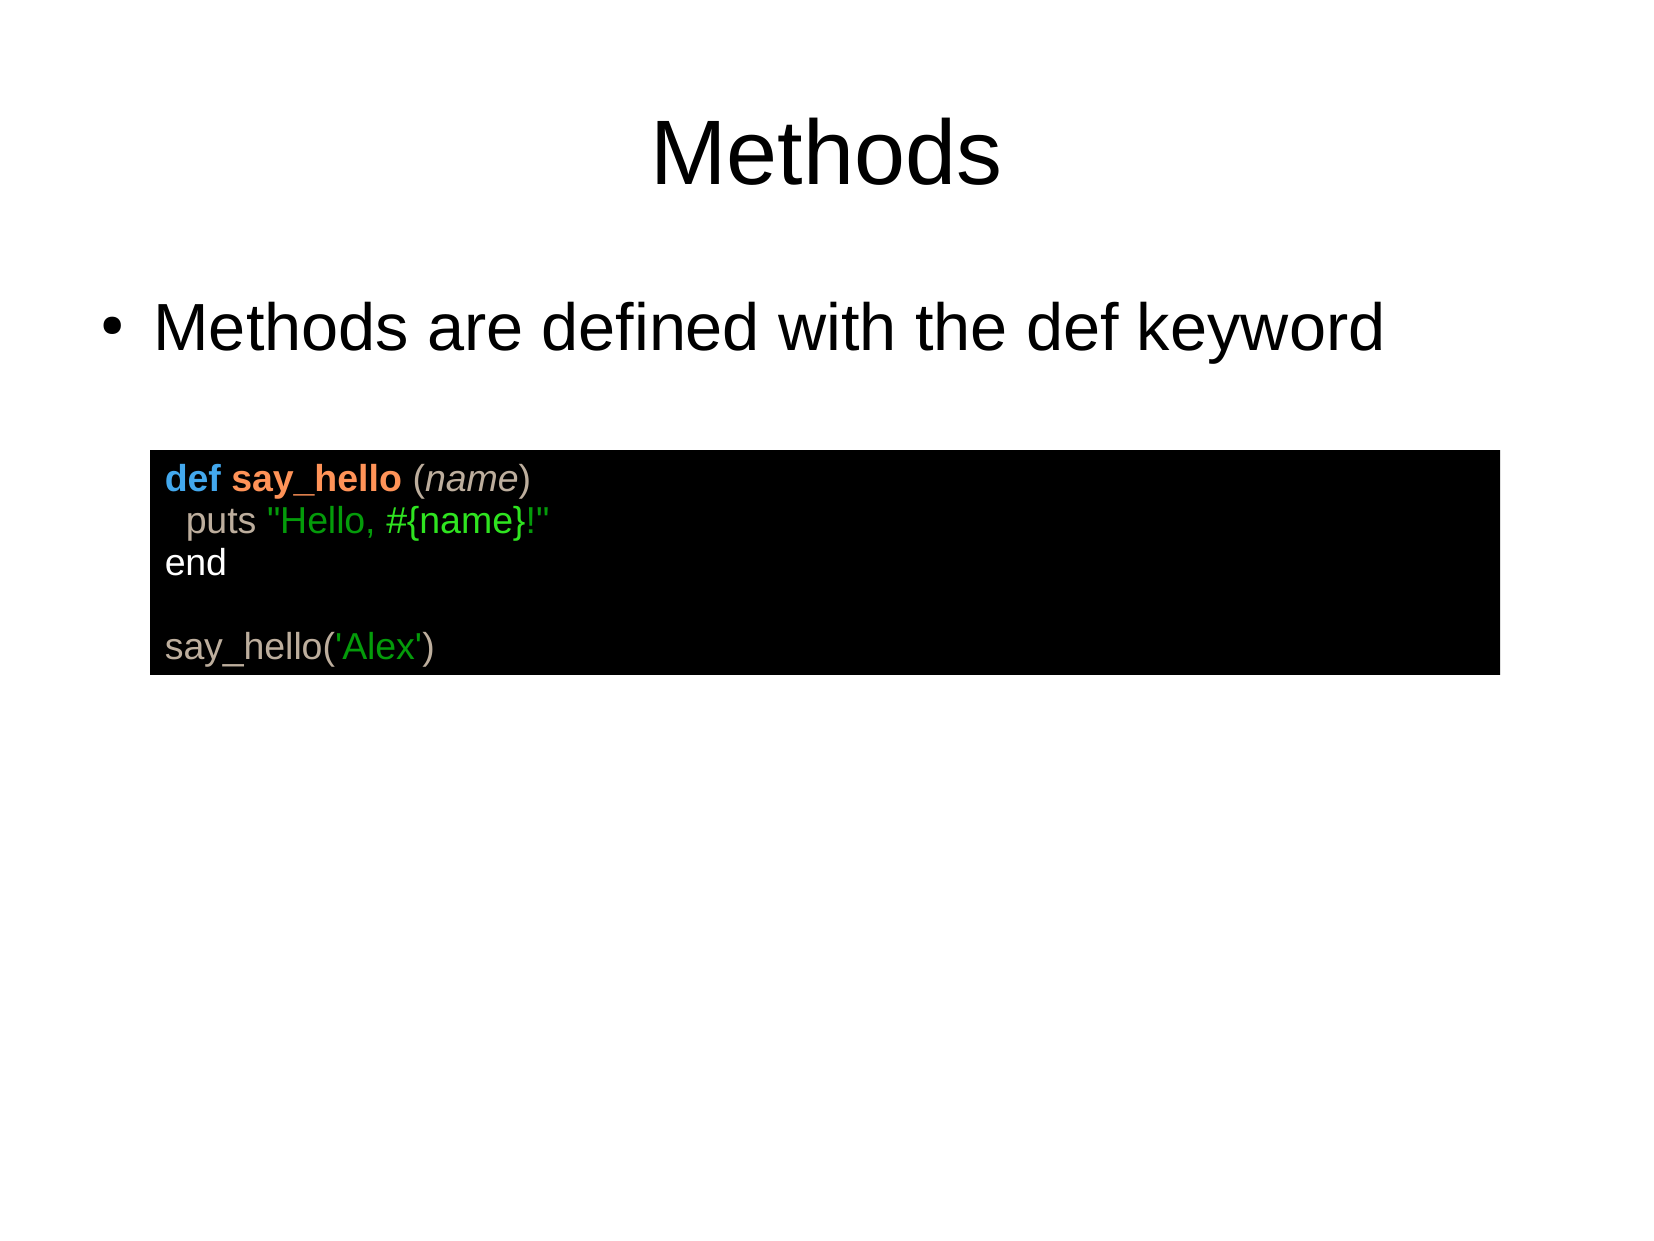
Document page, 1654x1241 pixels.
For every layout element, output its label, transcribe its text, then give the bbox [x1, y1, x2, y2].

list Methods are defined with the def keyword [82, 290, 1571, 1010]
title Methods [82, 49, 1571, 257]
text_box def say_hello (name) puts "Hello, #{name}!" end say_hello('Alex') [150, 450, 1501, 675]
